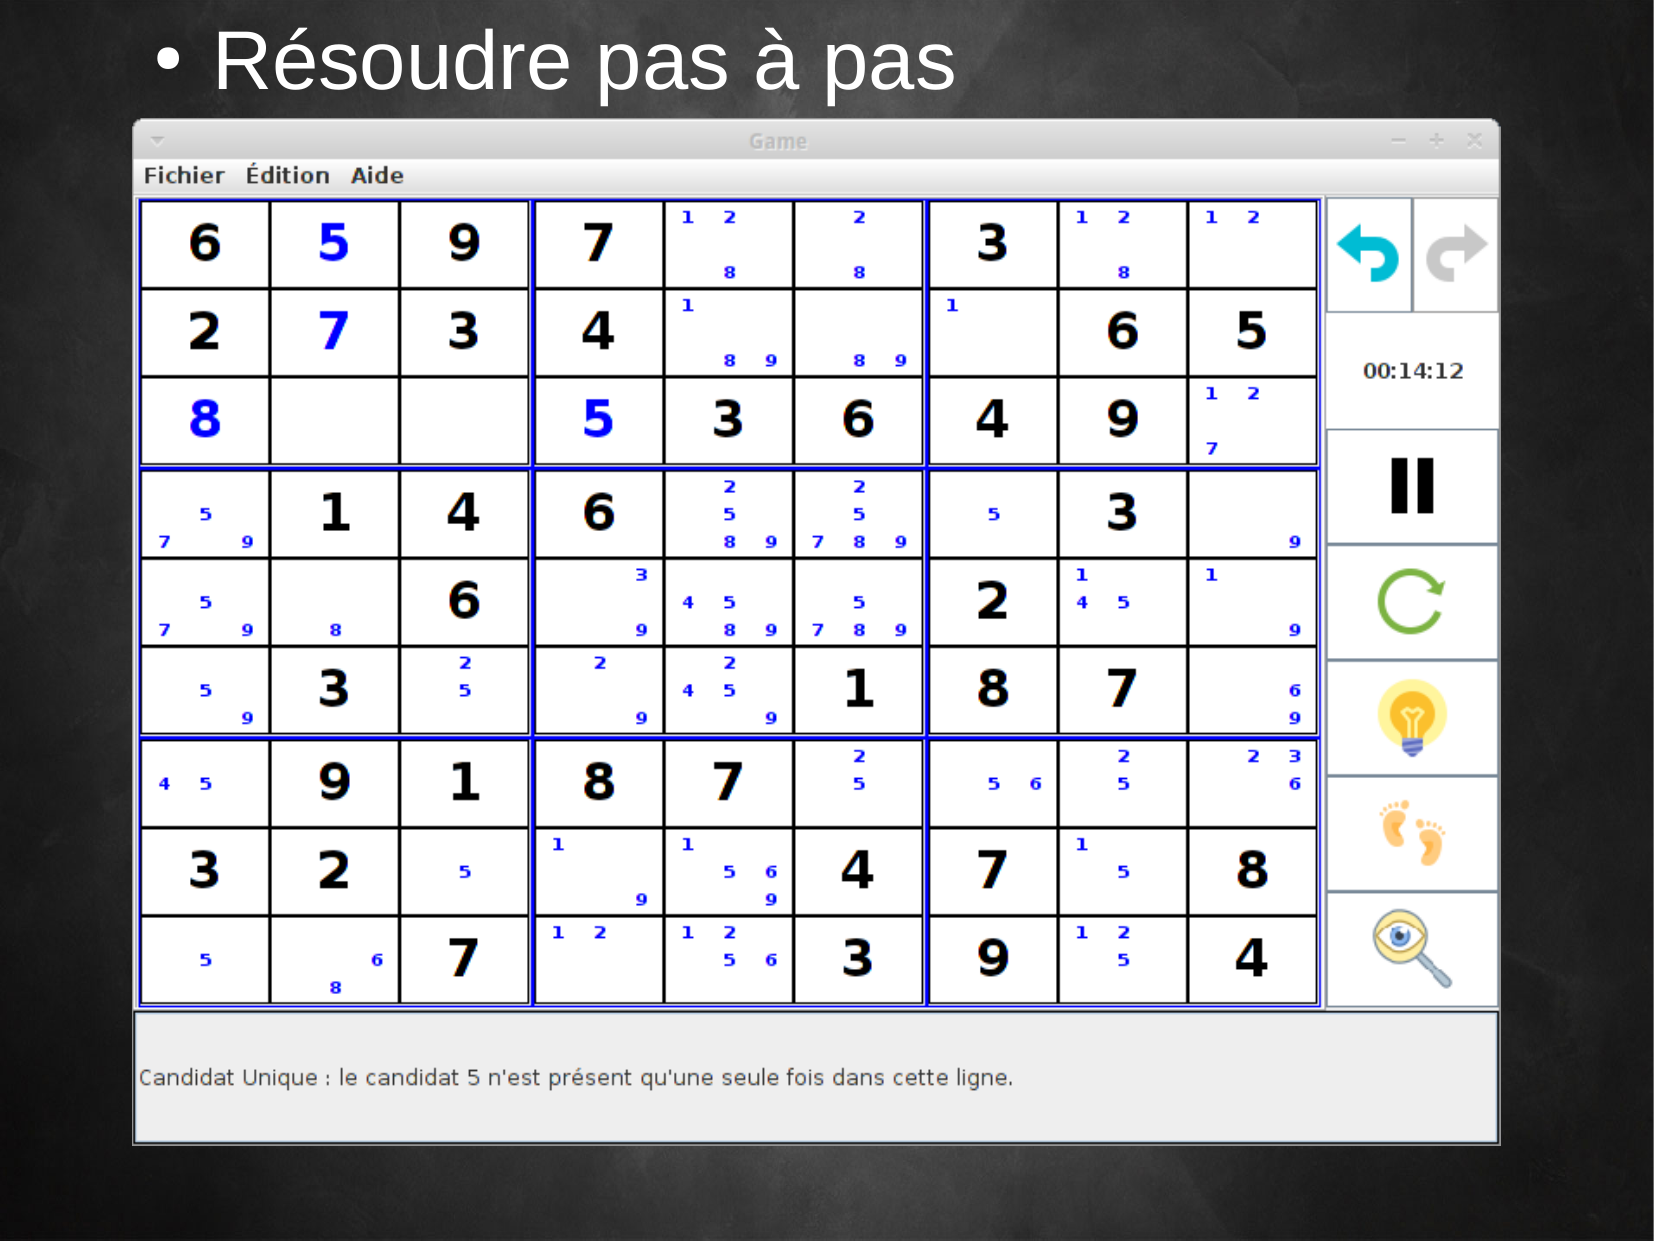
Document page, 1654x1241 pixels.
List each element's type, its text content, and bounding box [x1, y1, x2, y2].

title Résoudre pas à pas [141, 0, 993, 118]
picture [0, 0, 1654, 1241]
